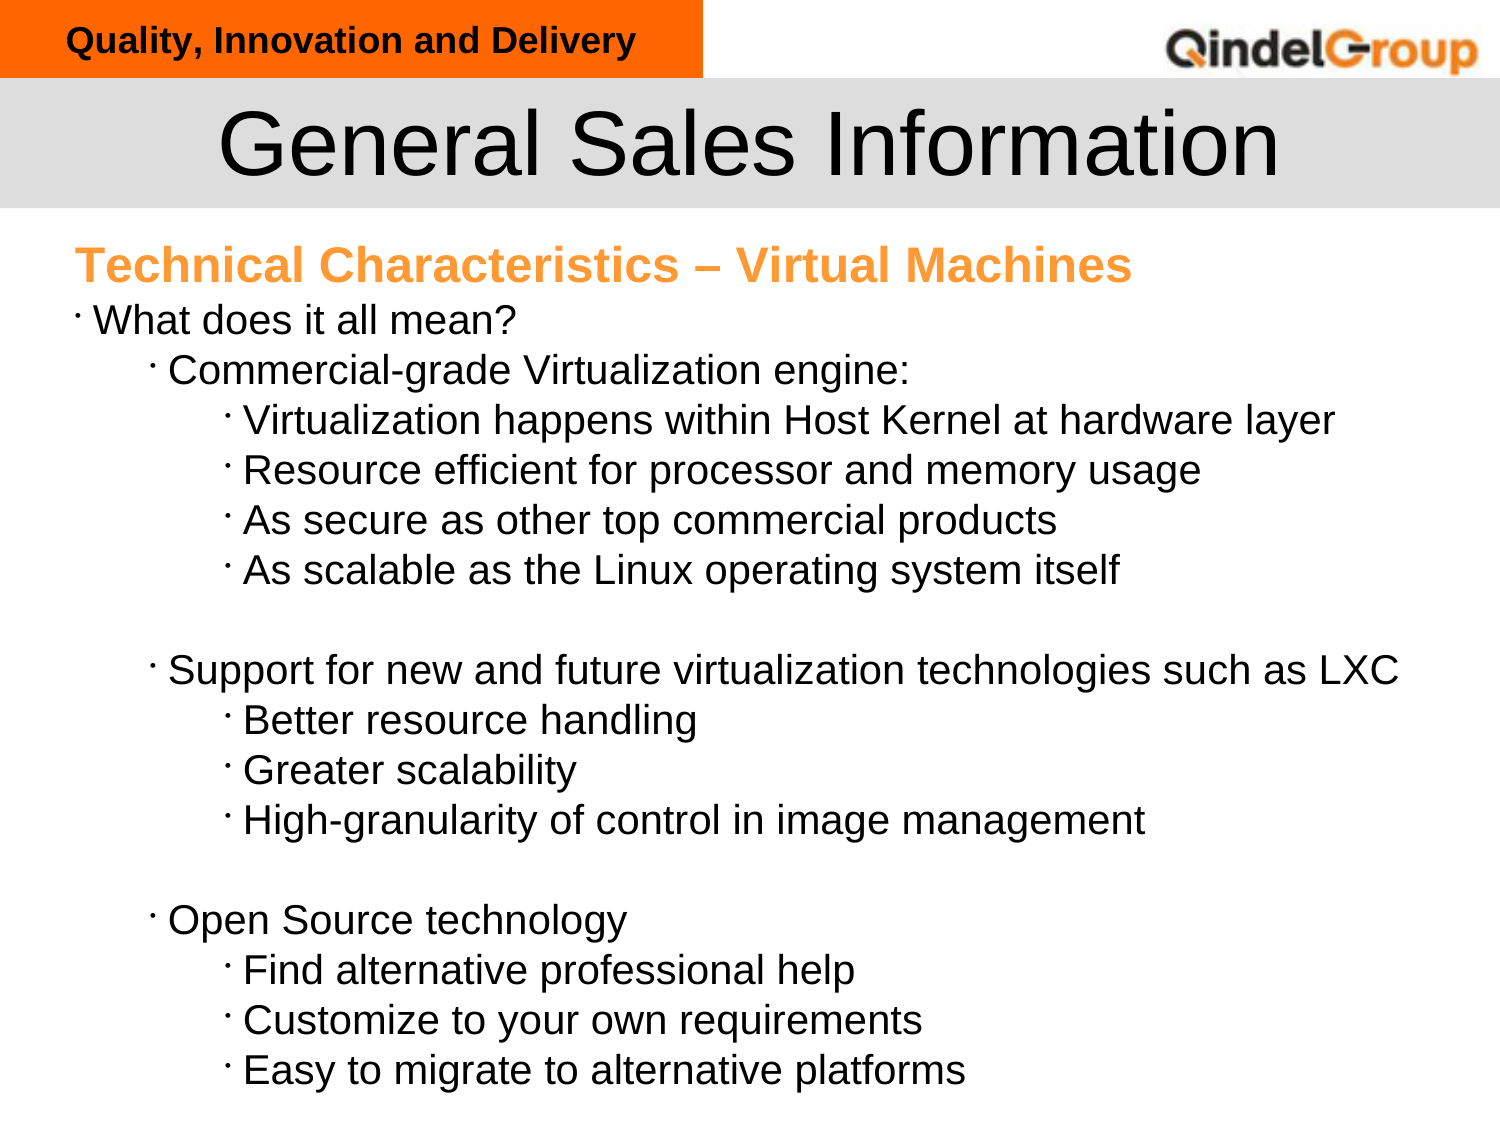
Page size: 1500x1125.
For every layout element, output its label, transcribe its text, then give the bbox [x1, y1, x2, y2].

picture [1163, 23, 1481, 78]
title General Sales Information [75, 45, 1426, 224]
text_box Technical Characteristics – Virtual Machines What does it all mean? Commercial-grade Virtualization engine: Virtualization happens within Host Kernel at hardware layer Resource efficient for processor and memory usage As secure as other top commercial products As scalable as the Linux operating system itself Support for new and future virtualization technologies such as LXC Better resource handling Greater scalability High-granularity of control in image management Open Source technology Find alternative professional help Customize to your own requirements Easy to migrate to alternative platforms [60, 224, 1426, 1101]
